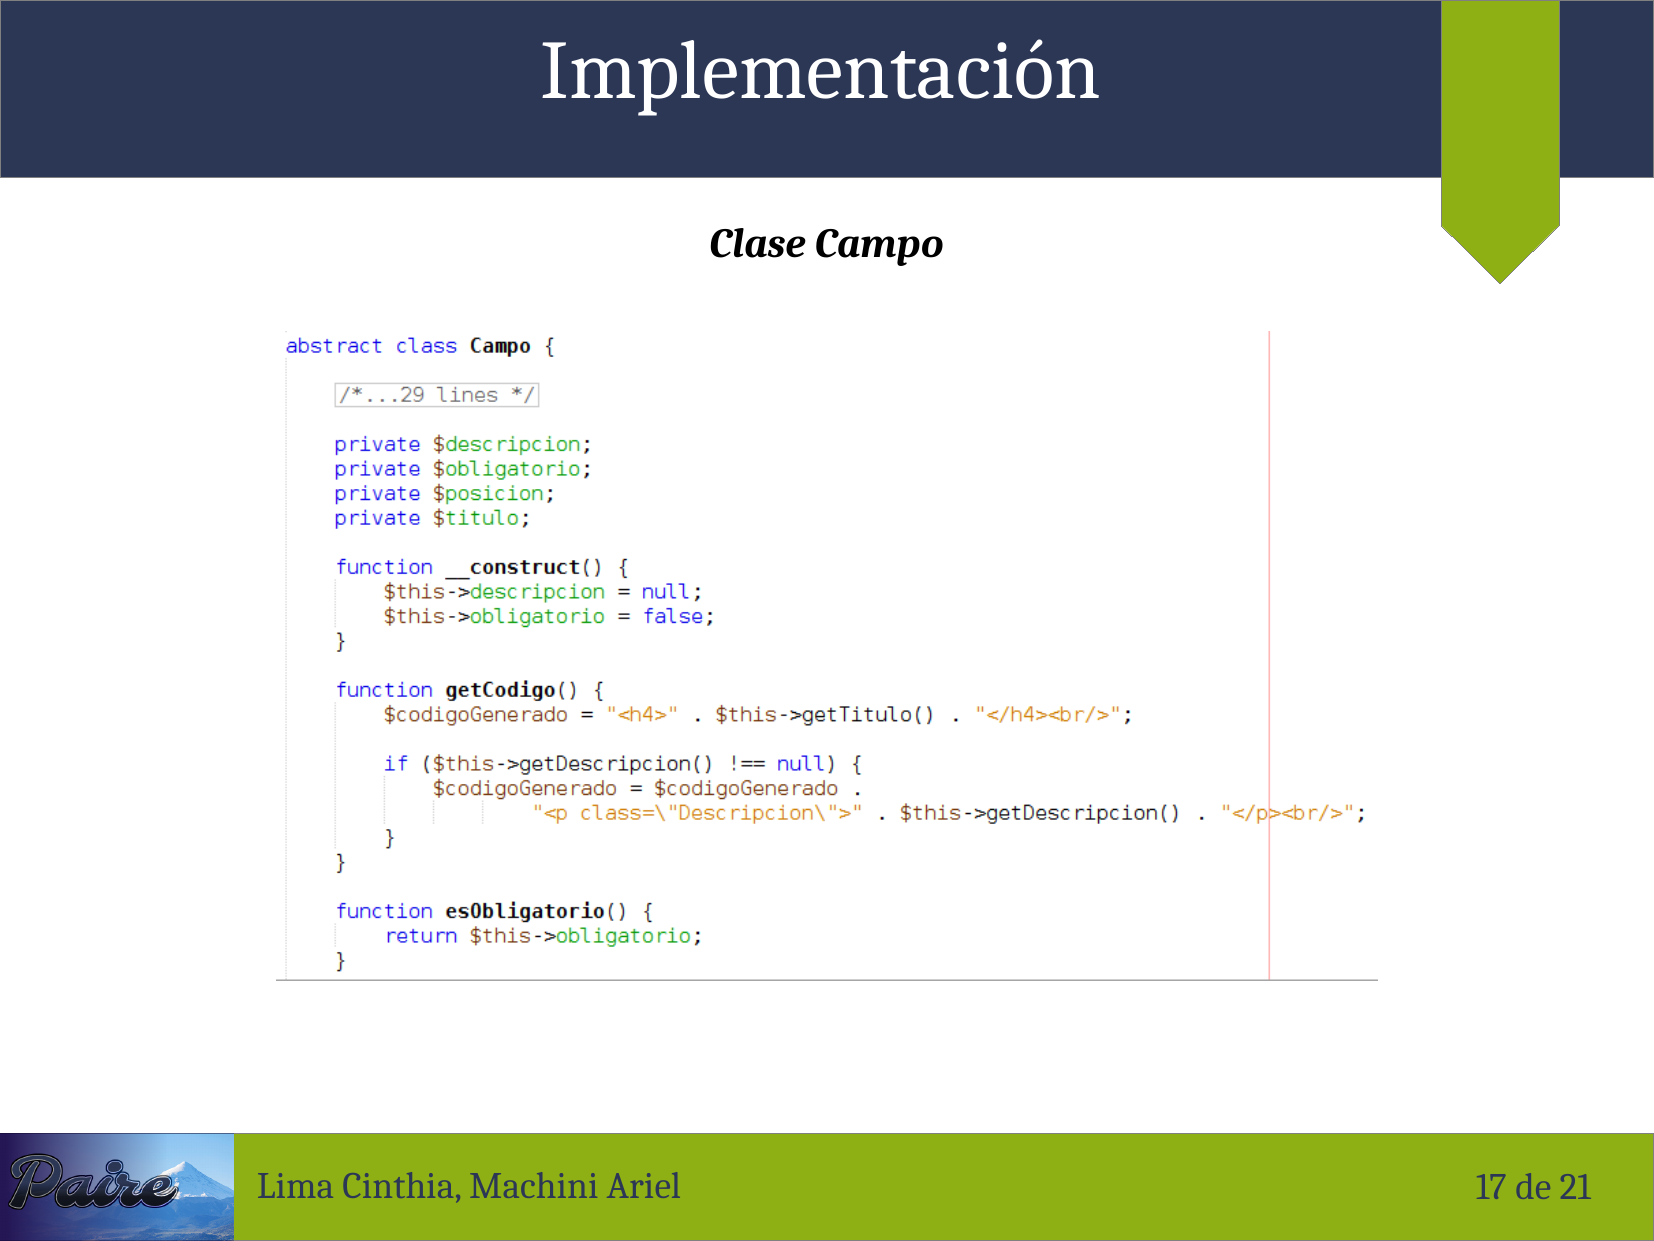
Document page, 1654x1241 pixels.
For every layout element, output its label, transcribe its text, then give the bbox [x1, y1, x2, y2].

picture [276, 331, 1378, 981]
text_box [0, 0, 1654, 284]
text_box Implementación [342, 15, 1300, 130]
text_box [234, 1133, 1654, 1241]
picture [0, 1133, 234, 1241]
text_box <number> de 21 [1452, 1158, 1654, 1241]
text_box Clase Campo [673, 212, 981, 296]
text_box Lima Cinthia, Machini Ariel [242, 1157, 715, 1217]
